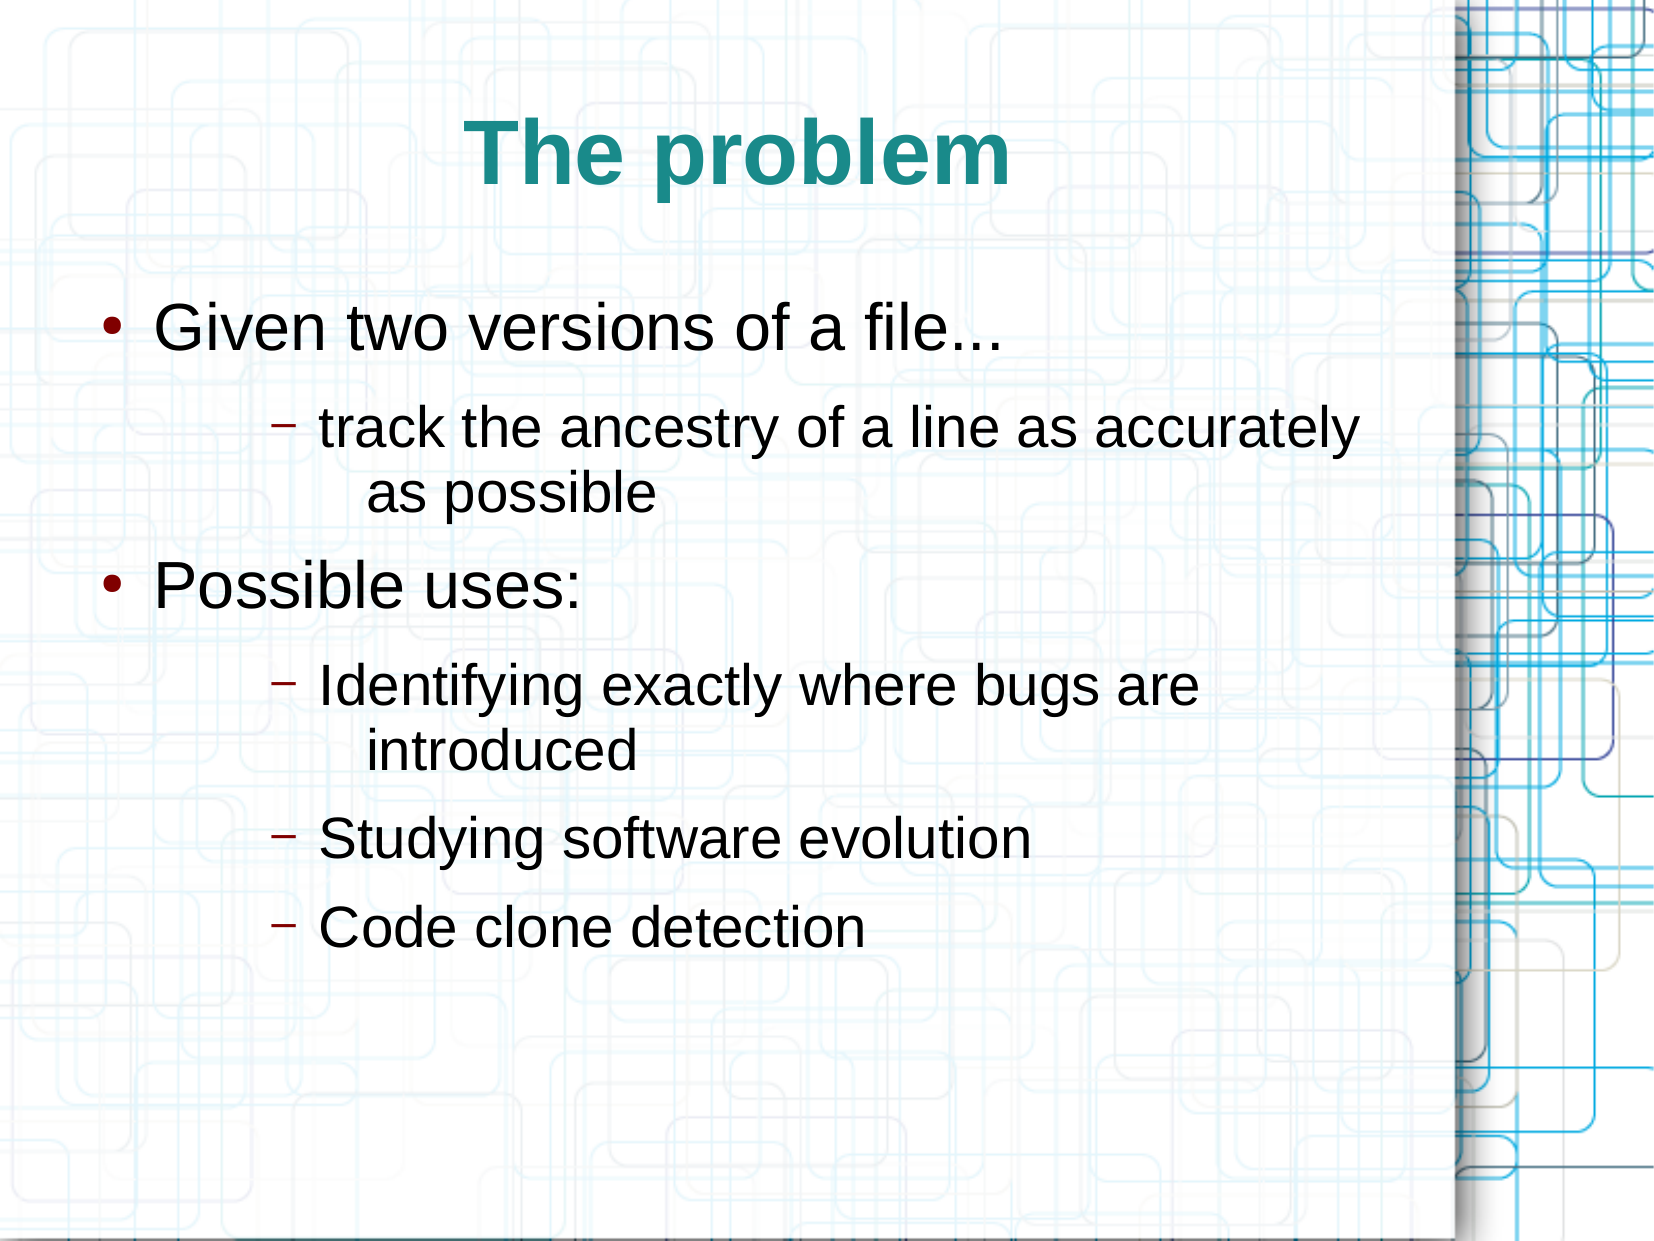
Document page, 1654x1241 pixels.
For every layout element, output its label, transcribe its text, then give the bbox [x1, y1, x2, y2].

picture [0, 0, 1654, 1241]
title The problem [59, 56, 1418, 250]
list Given two versions of a file... track the ancestry of a line as accurately as possible Possible uses: Identifying exactly where bugs are introduced Studying software evolution Code clone detection [82, 290, 1418, 1094]
